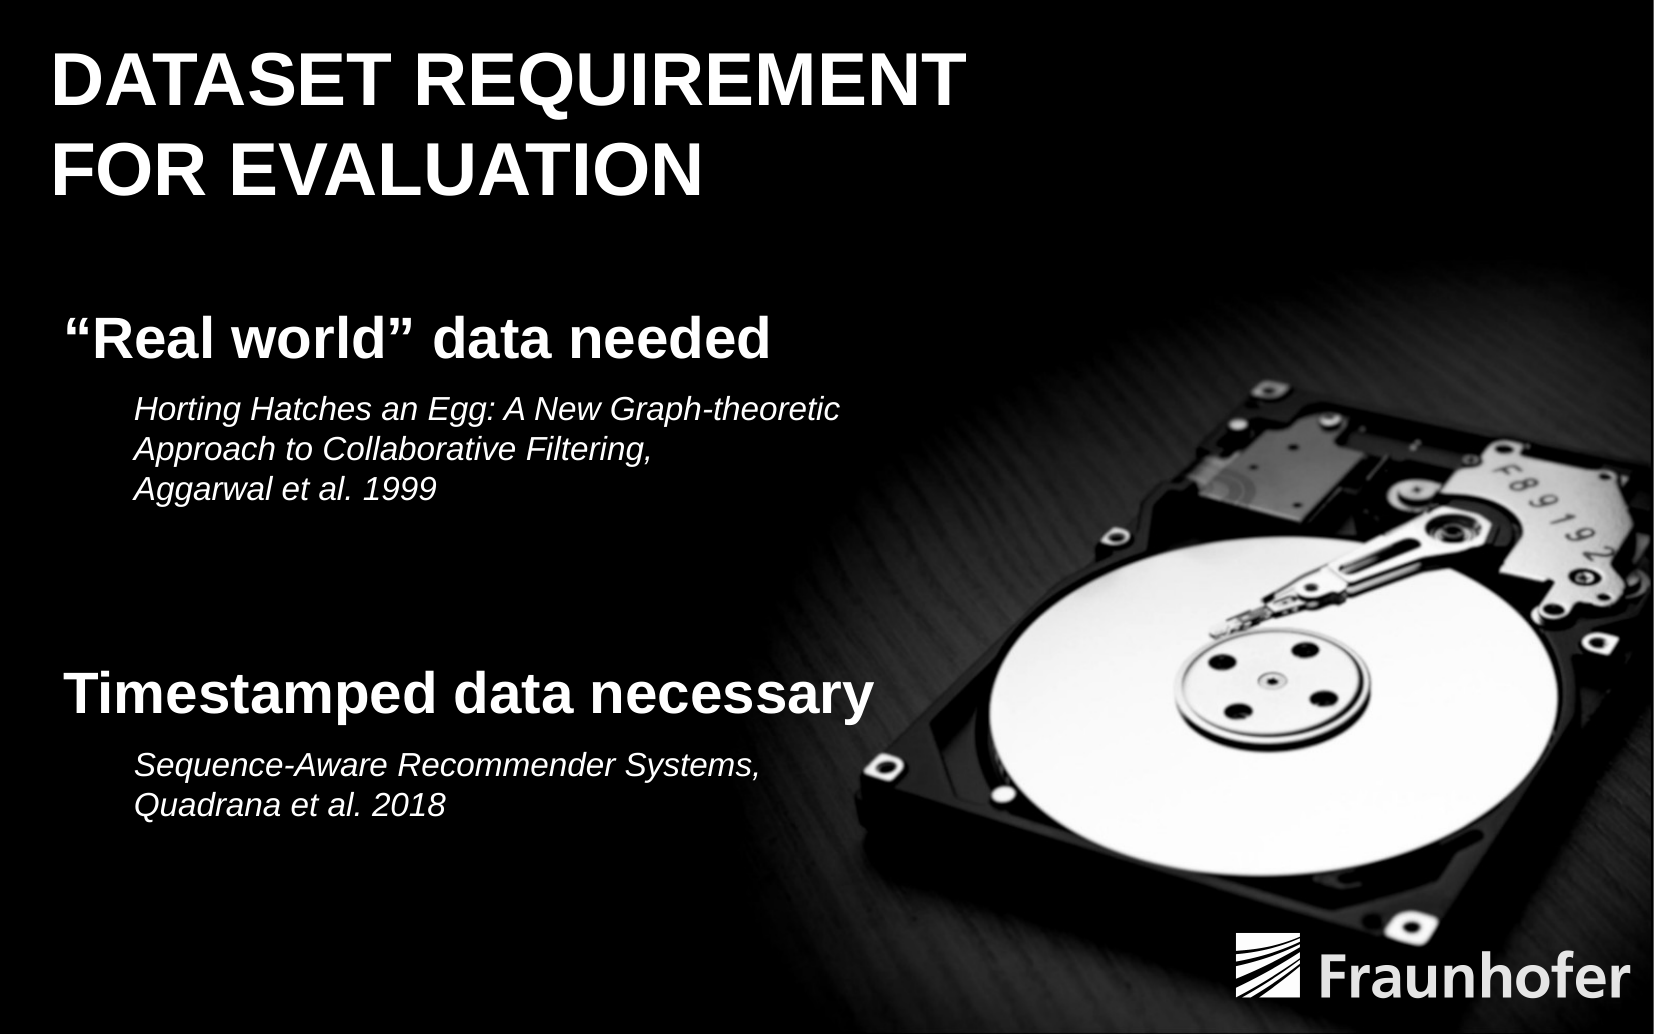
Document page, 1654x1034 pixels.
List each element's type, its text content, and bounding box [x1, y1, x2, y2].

title DATASET requirement for EVALUATION [49, 34, 1613, 207]
picture [0, 0, 1654, 1034]
list “Real world” data needed Horting Hatches an Egg: A New Graph-theoretic Approach to Collaborative Filtering, Aggarwal et al. 1999 Timestamped data necessary Sequence-Aware Recommender Systems, Quadrana et al. 2018 [0, 201, 887, 922]
